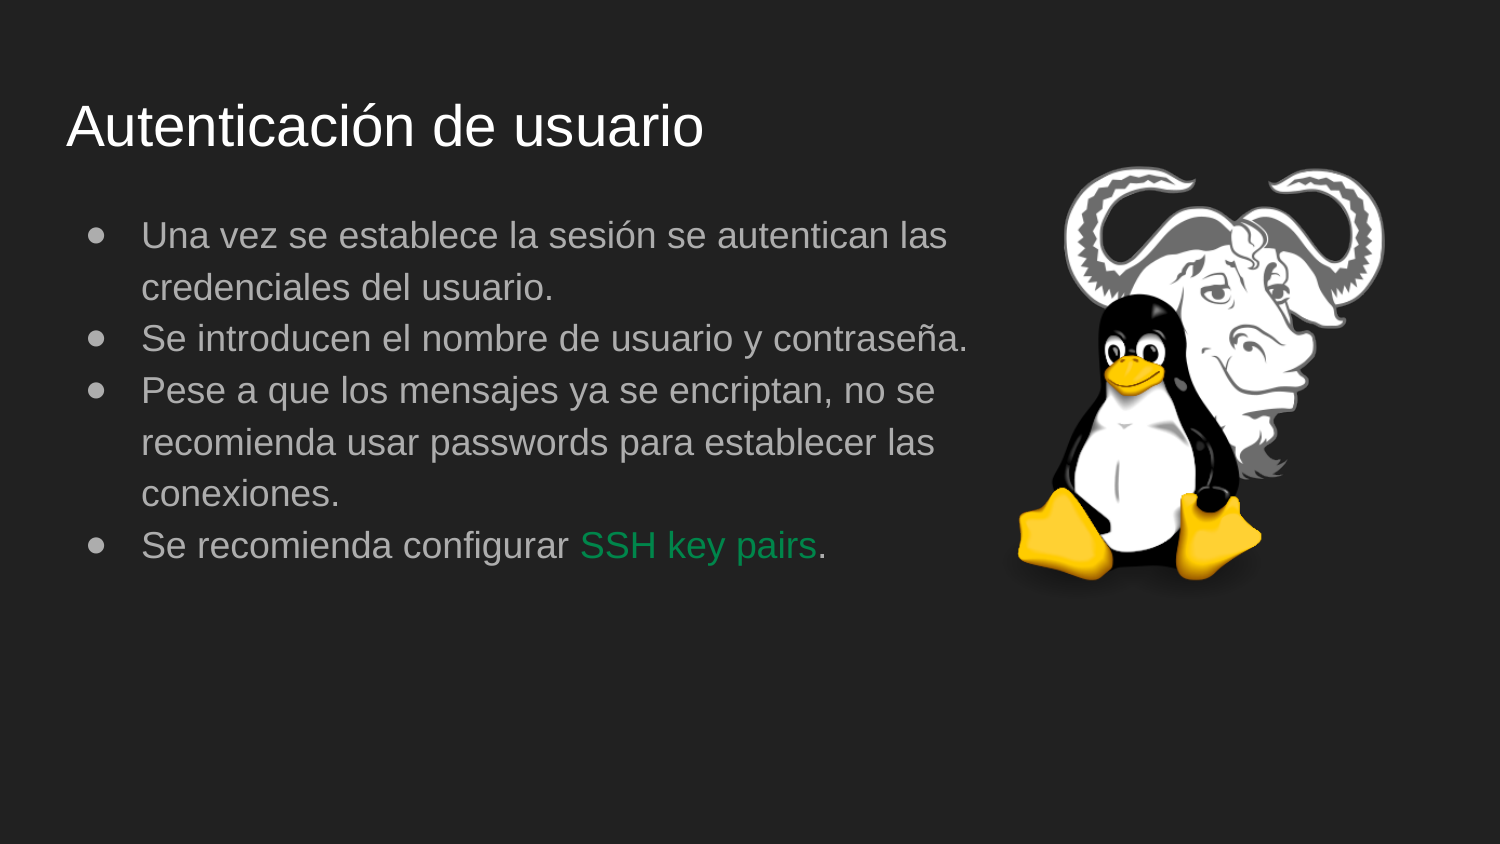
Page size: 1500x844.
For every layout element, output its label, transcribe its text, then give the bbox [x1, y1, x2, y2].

picture [1002, 166, 1385, 601]
list Una vez se establece la sesión se autentican las credenciales del usuario. Se introducen el nombre de usuario y contraseña. Pese a que los mensajes ya se encriptan, no se recomienda usar passwords para establecer las conexiones. Se recomienda configurar SSH key pairs. [51, 189, 991, 750]
title Autenticación de usuario [51, 72, 1449, 167]
